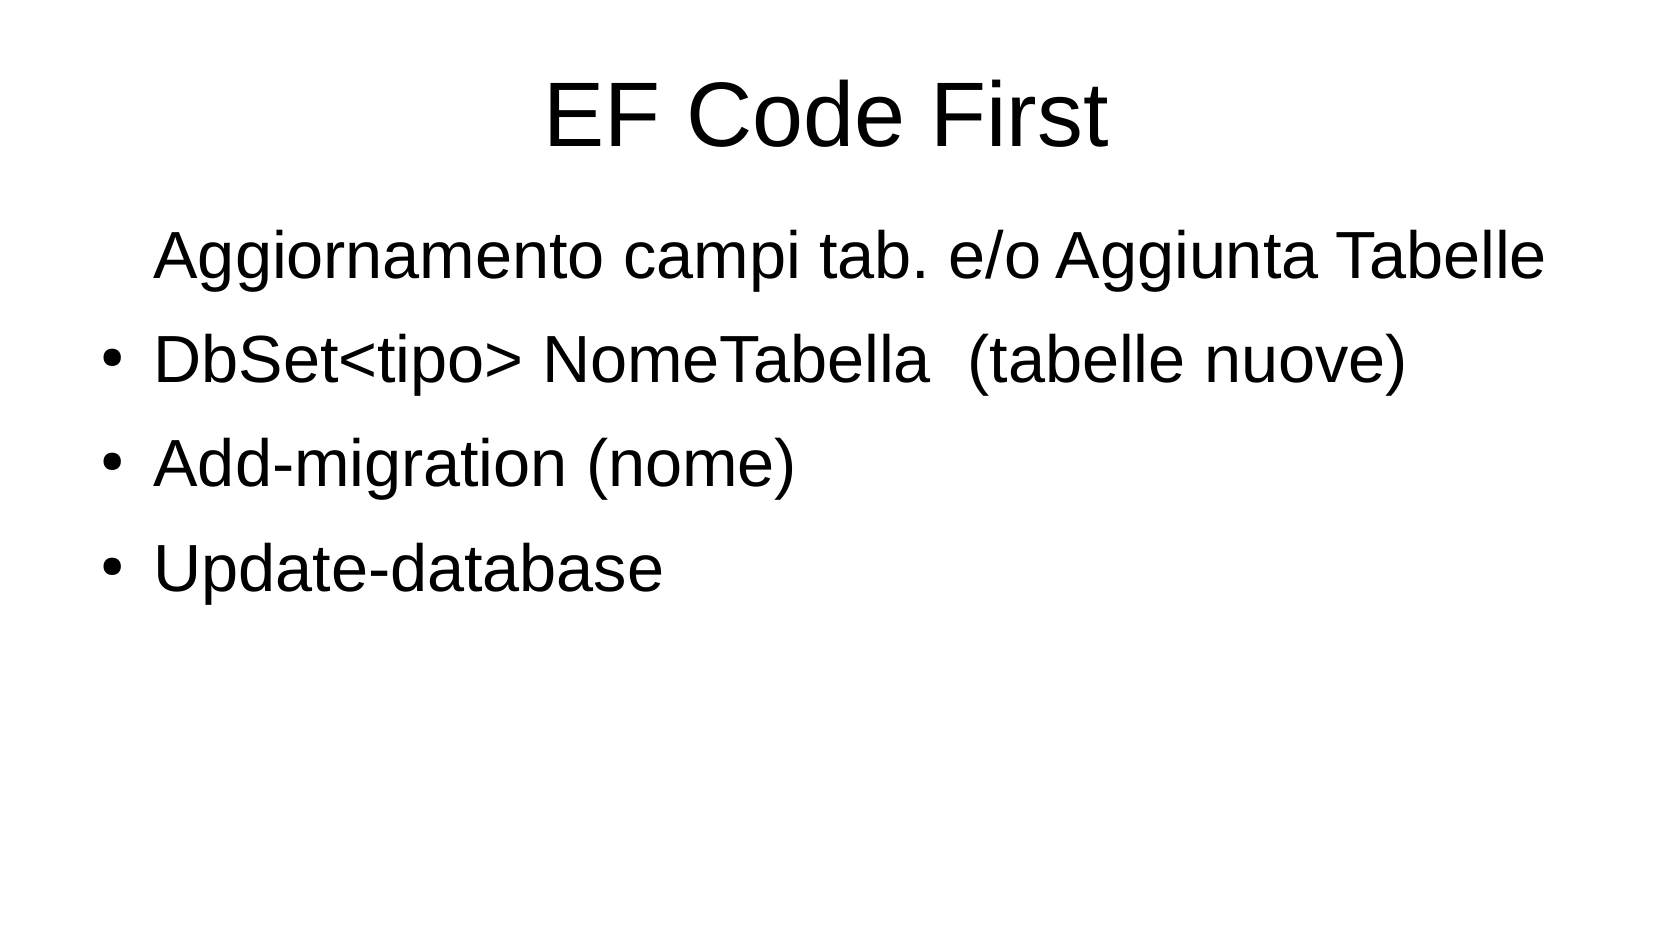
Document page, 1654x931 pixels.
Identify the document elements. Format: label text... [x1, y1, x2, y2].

list Aggiornamento campi tab. e/o Aggiunta Tabelle DbSet<tipo> NomeTabella (tabelle nuove) Add-migration (nome) Update-database [82, 217, 1571, 758]
title EF Code First [82, 37, 1571, 193]
